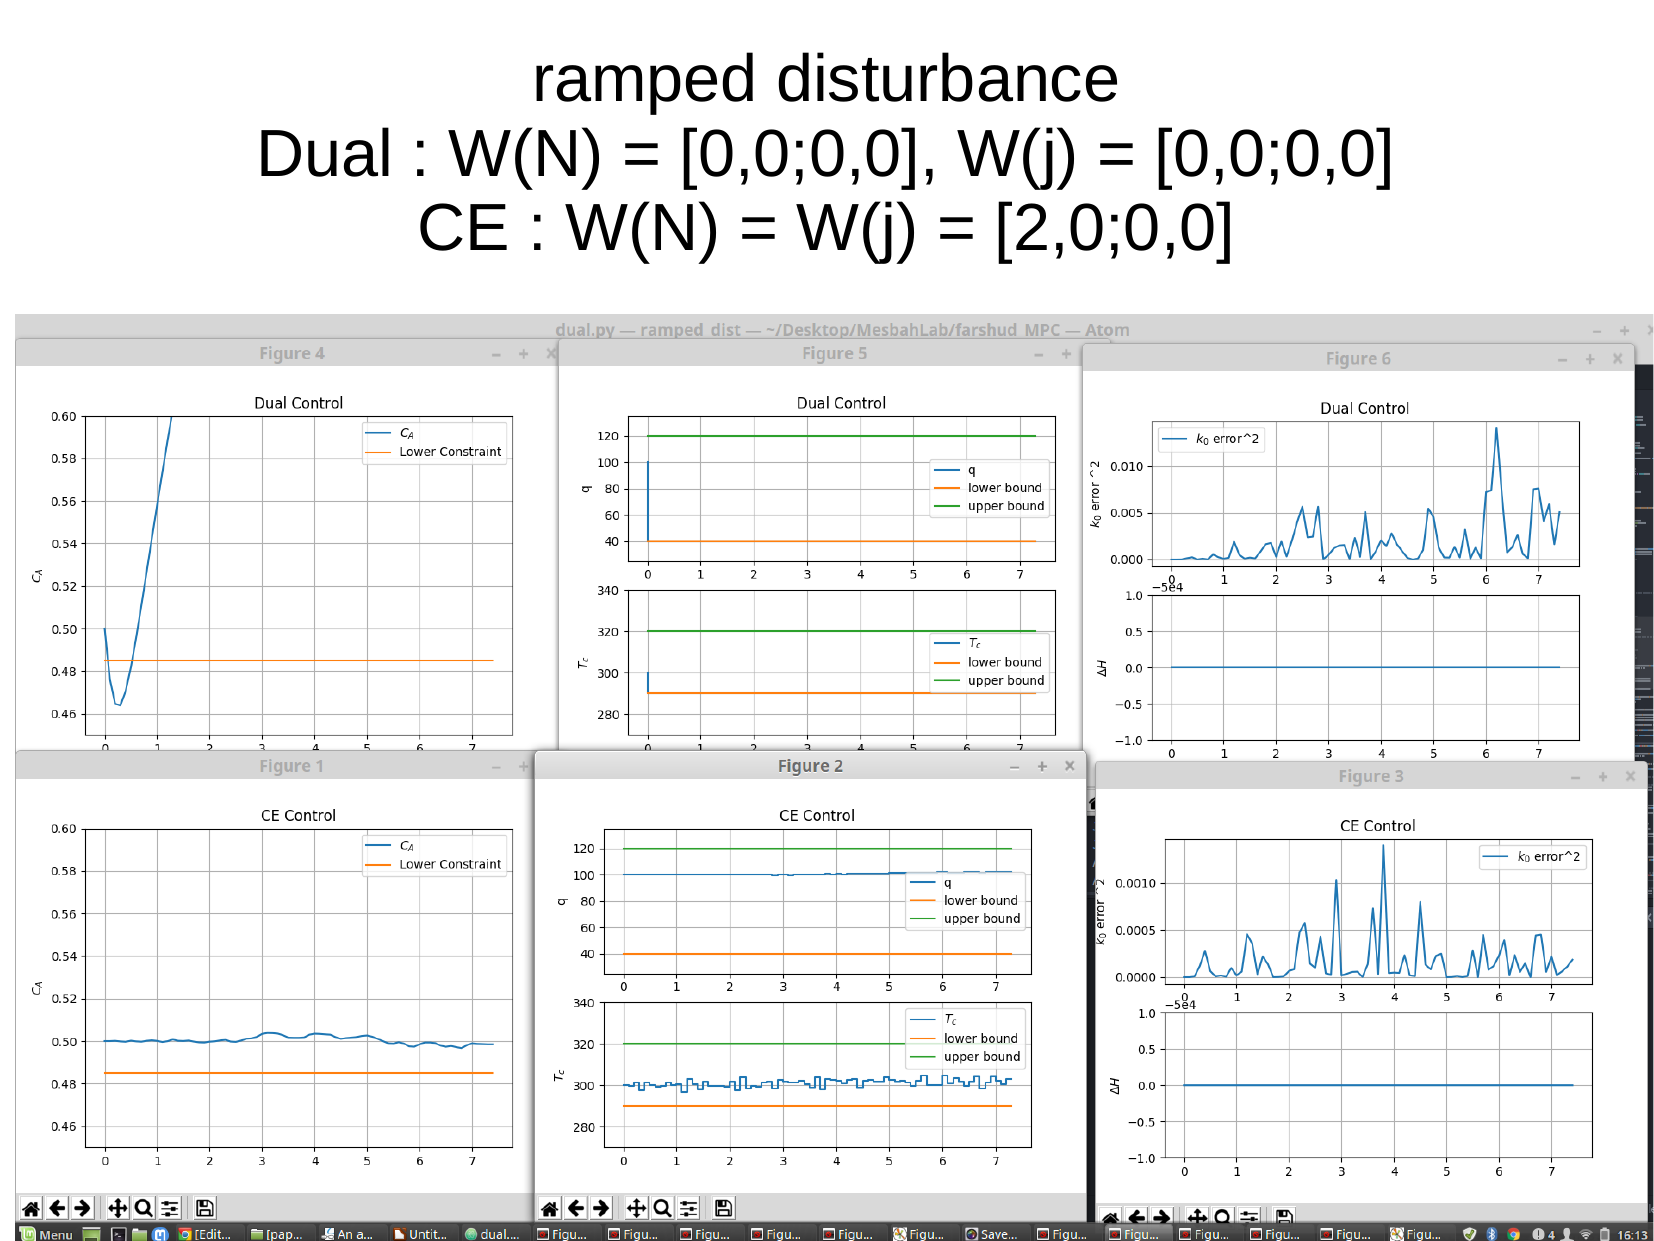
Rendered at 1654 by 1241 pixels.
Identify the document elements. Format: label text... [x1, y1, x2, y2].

picture [15, 314, 1654, 1241]
title ramped disturbance Dual : W(N) = [0,0;0,0], W(j) = [0,0;0,0] CE : W(N) = W(j) = [2,0;0,0] [82, 40, 1571, 266]
